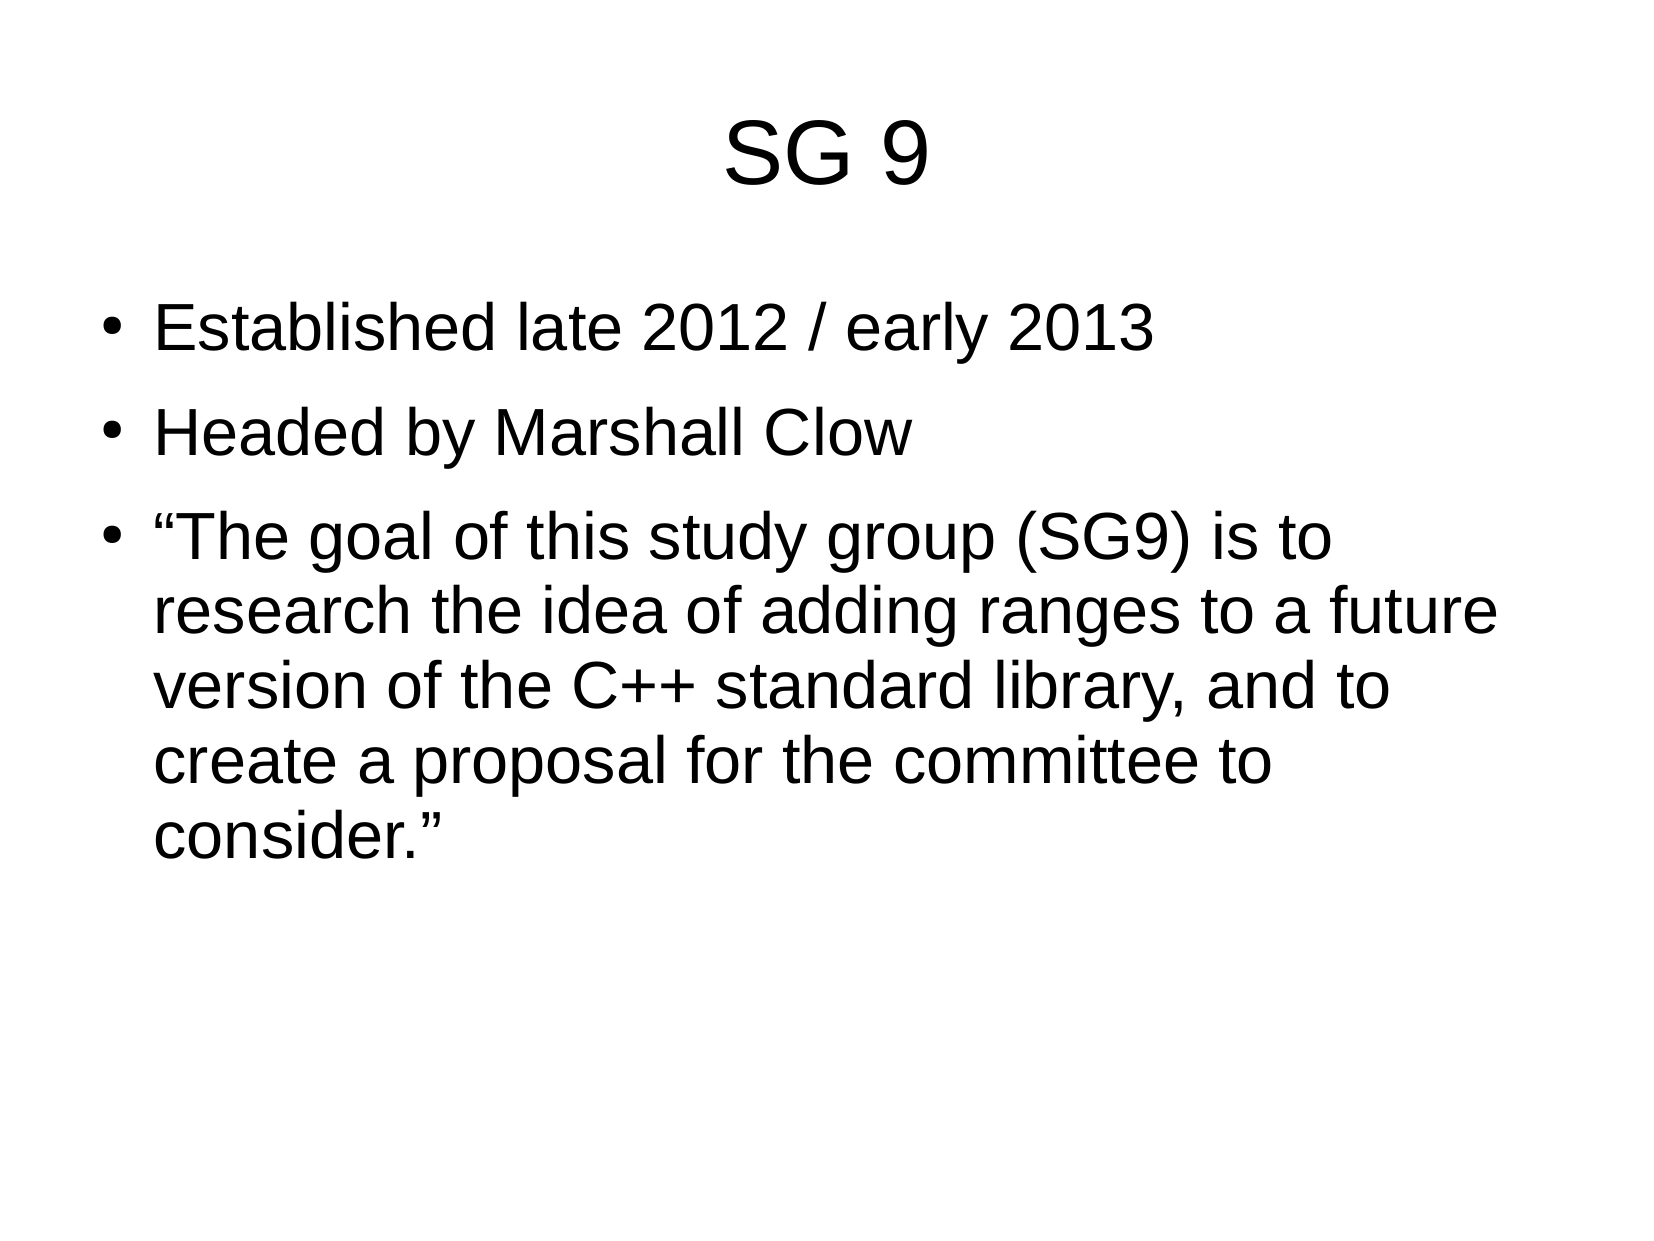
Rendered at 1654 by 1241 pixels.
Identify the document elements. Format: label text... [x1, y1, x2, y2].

title SG 9 [82, 49, 1571, 257]
list Established late 2012 / early 2013 Headed by Marshall Clow “The goal of this study group (SG9) is to research the idea of adding ranges to a future version of the C++ standard library, and to create a proposal for the committee to consider.” [82, 290, 1571, 1010]
